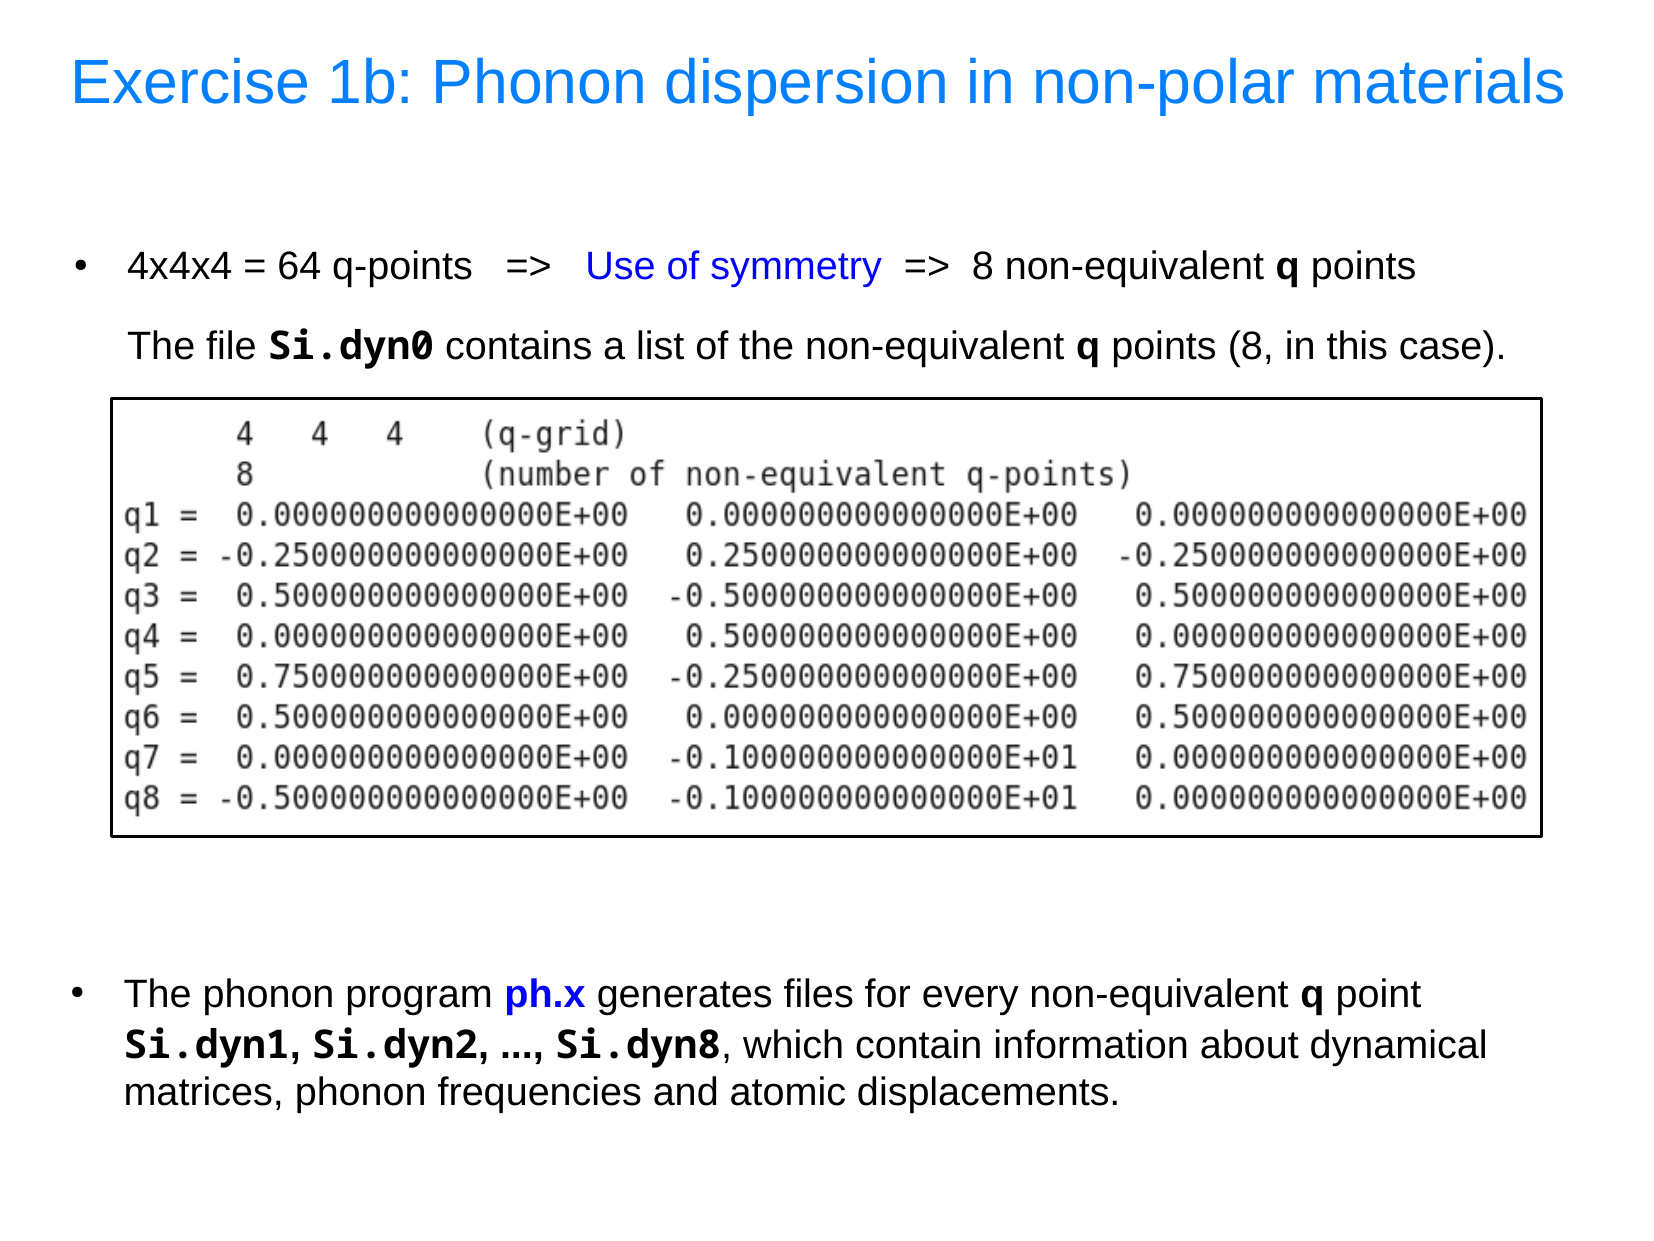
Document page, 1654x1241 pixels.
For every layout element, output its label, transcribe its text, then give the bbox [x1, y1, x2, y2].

list The phonon program ph.x generates files for every non-equivalent q point Si.dyn1, Si.dyn2, ..., Si.dyn8, which contain information about dynamical matrices, phonon frequencies and atomic displacements. [52, 971, 1591, 1125]
picture [113, 416, 1540, 835]
picture [105, 416, 110, 837]
title Exercise 1b: Phonon dispersion in non-polar materials [45, 0, 1572, 186]
list 4x4x4 = 64 q-points => Use of symmetry => 8 non-equivalent q points The file Si.dyn0 contains a list of the non-equivalent q points (8, in this case). [56, 244, 1594, 393]
